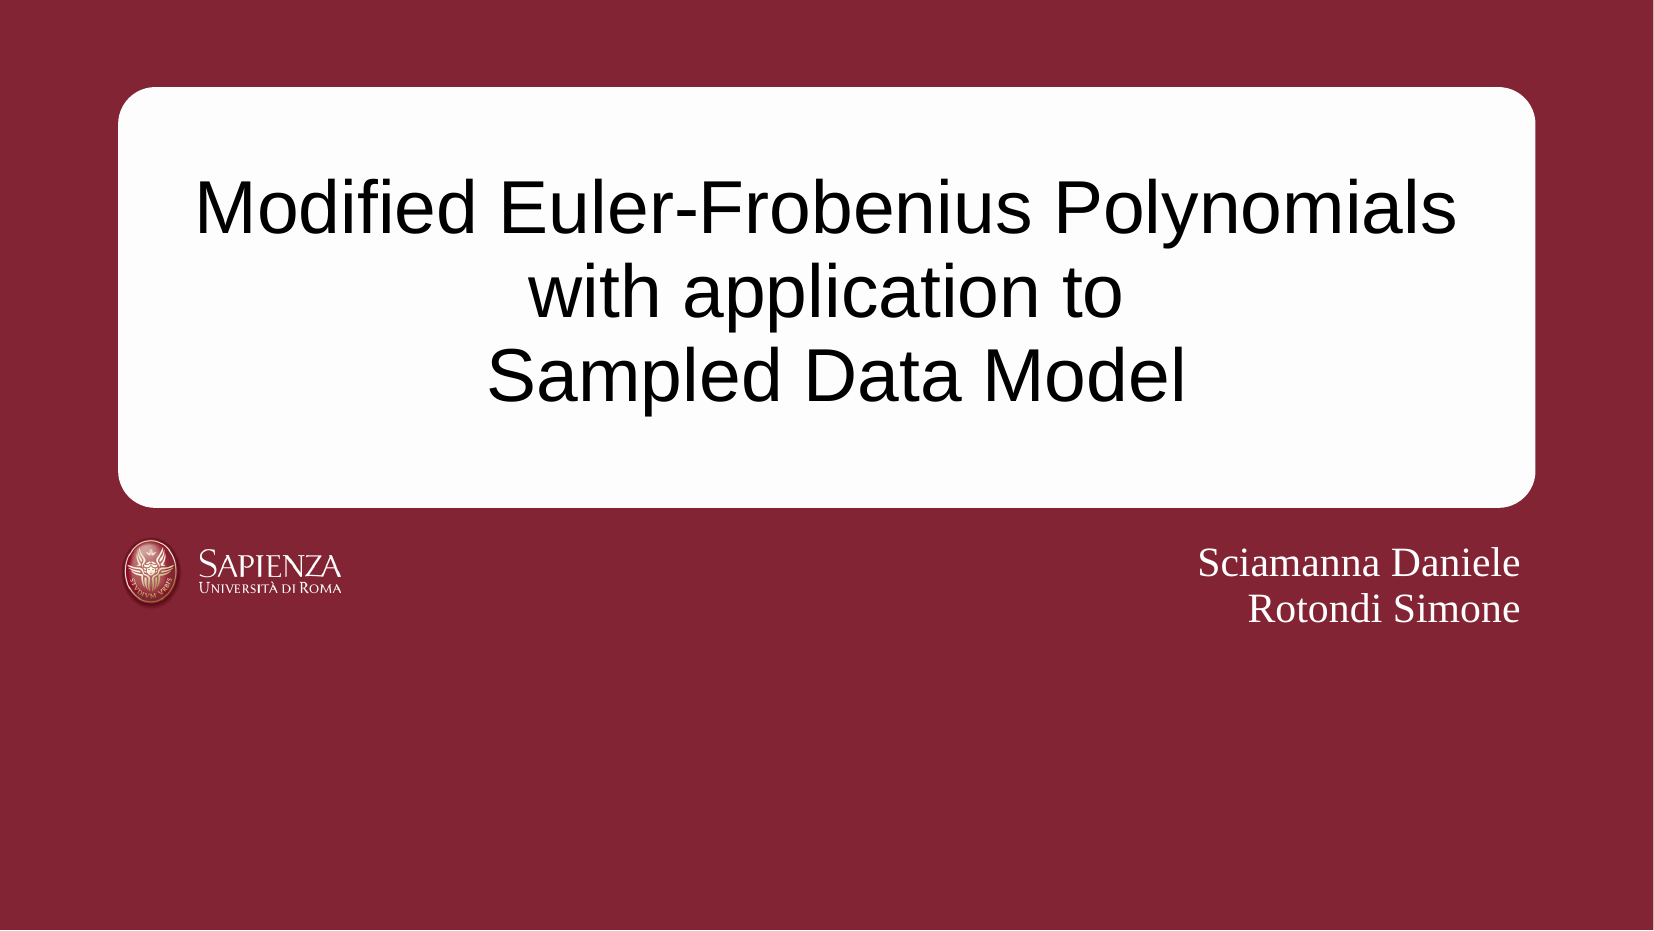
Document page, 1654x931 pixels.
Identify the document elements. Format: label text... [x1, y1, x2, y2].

text_box [118, 87, 1536, 508]
text_box Sciamanna Daniele Rotondi Simone [933, 531, 1536, 640]
picture [0, 518, 774, 615]
title Modified Euler-Frobenius Polynomials with application to Sampled Data Model [162, 165, 1492, 418]
